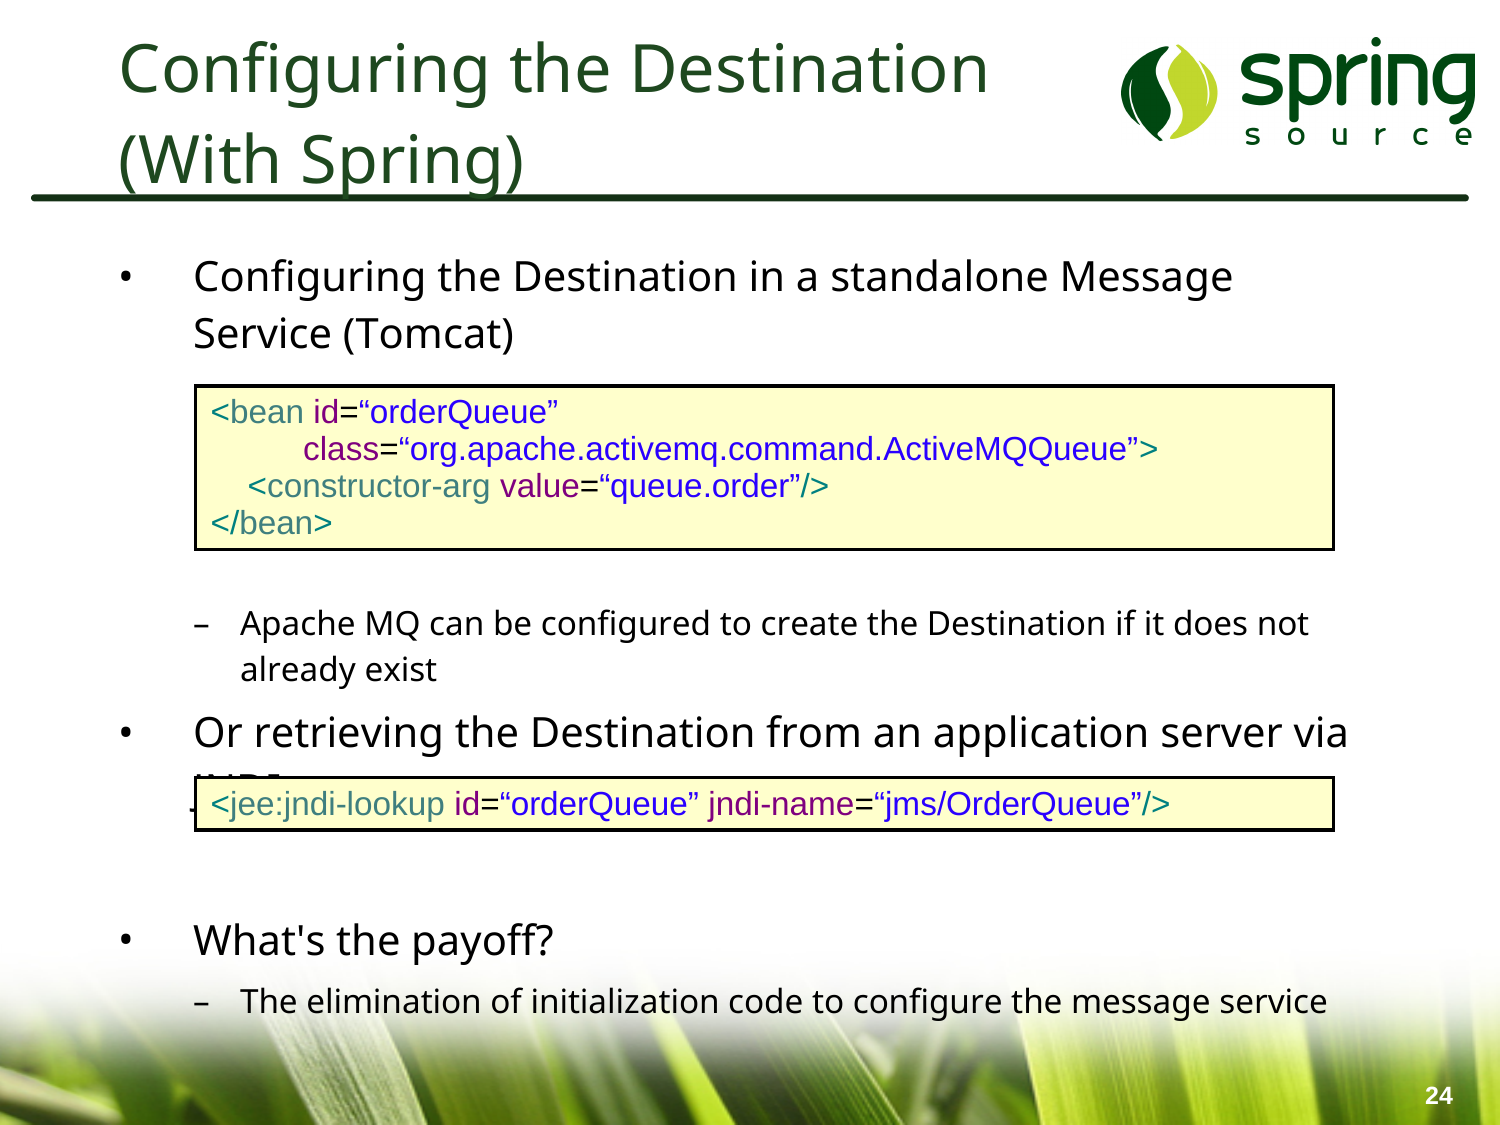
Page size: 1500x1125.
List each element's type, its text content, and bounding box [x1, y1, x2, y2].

picture [1314, 997, 1323, 1002]
picture [1157, 1004, 1165, 1011]
picture [769, 997, 779, 1011]
picture [1240, 997, 1249, 1002]
picture [1107, 997, 1116, 1002]
picture [644, 1004, 652, 1011]
text_box <bean id=“orderQueue” class=“org.apache.activemq.command.ActiveMQQueue”> <constructor-arg value=“queue.order”/> </bean> [195, 386, 1334, 550]
text_box <jee:jndi-lookup id=“orderQueue” jndi-name=“jms/OrderQueue”/> [195, 777, 1334, 830]
picture [988, 997, 997, 1002]
picture [495, 997, 505, 1011]
picture [283, 997, 292, 1002]
picture [789, 997, 798, 1002]
picture [1048, 997, 1057, 1002]
picture [593, 1004, 601, 1011]
picture [829, 997, 839, 1011]
picture [446, 997, 456, 1011]
picture [1176, 997, 1186, 1011]
picture [311, 997, 320, 1002]
picture [684, 997, 694, 1011]
picture [1136, 37, 1475, 145]
picture [934, 997, 944, 1011]
picture [955, 997, 964, 1011]
picture [1271, 997, 1280, 1010]
picture [873, 997, 883, 1011]
title Configuring the Destination (With Spring) [103, 13, 1136, 192]
picture [749, 997, 759, 1011]
picture [0, 944, 1500, 1125]
picture [1196, 997, 1205, 1002]
picture [407, 1004, 415, 1011]
list Configuring the Destination in a standalone Message Service (Tomcat) Apache MQ can be configured to create the Destination if it does not already exist Or retrieving the Destination from an application server via JNDI What's the payoff? The elimination of initialization code to configure the message service [103, 239, 1394, 997]
